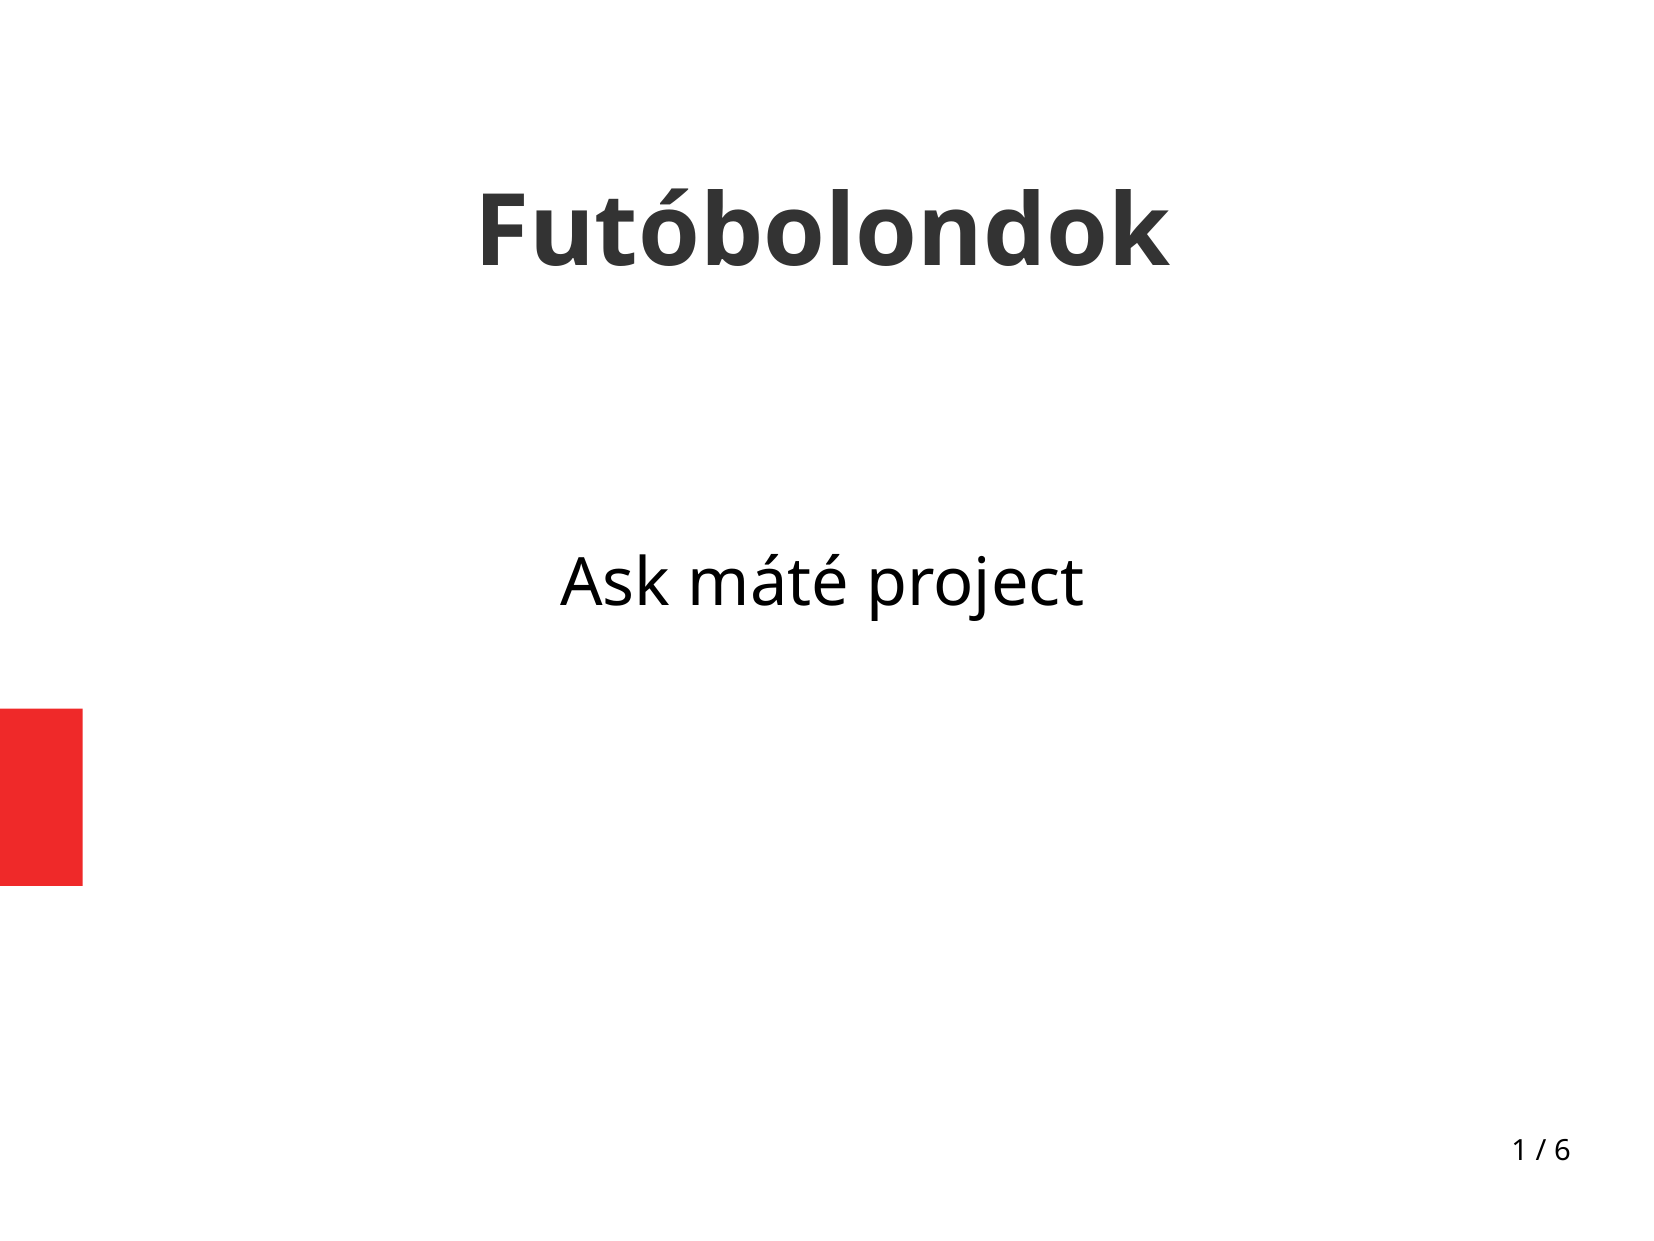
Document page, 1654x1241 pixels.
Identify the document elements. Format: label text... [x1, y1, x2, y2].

subtitle Ask máté project [120, 498, 1526, 661]
title Futóbolondok [120, 90, 1526, 363]
